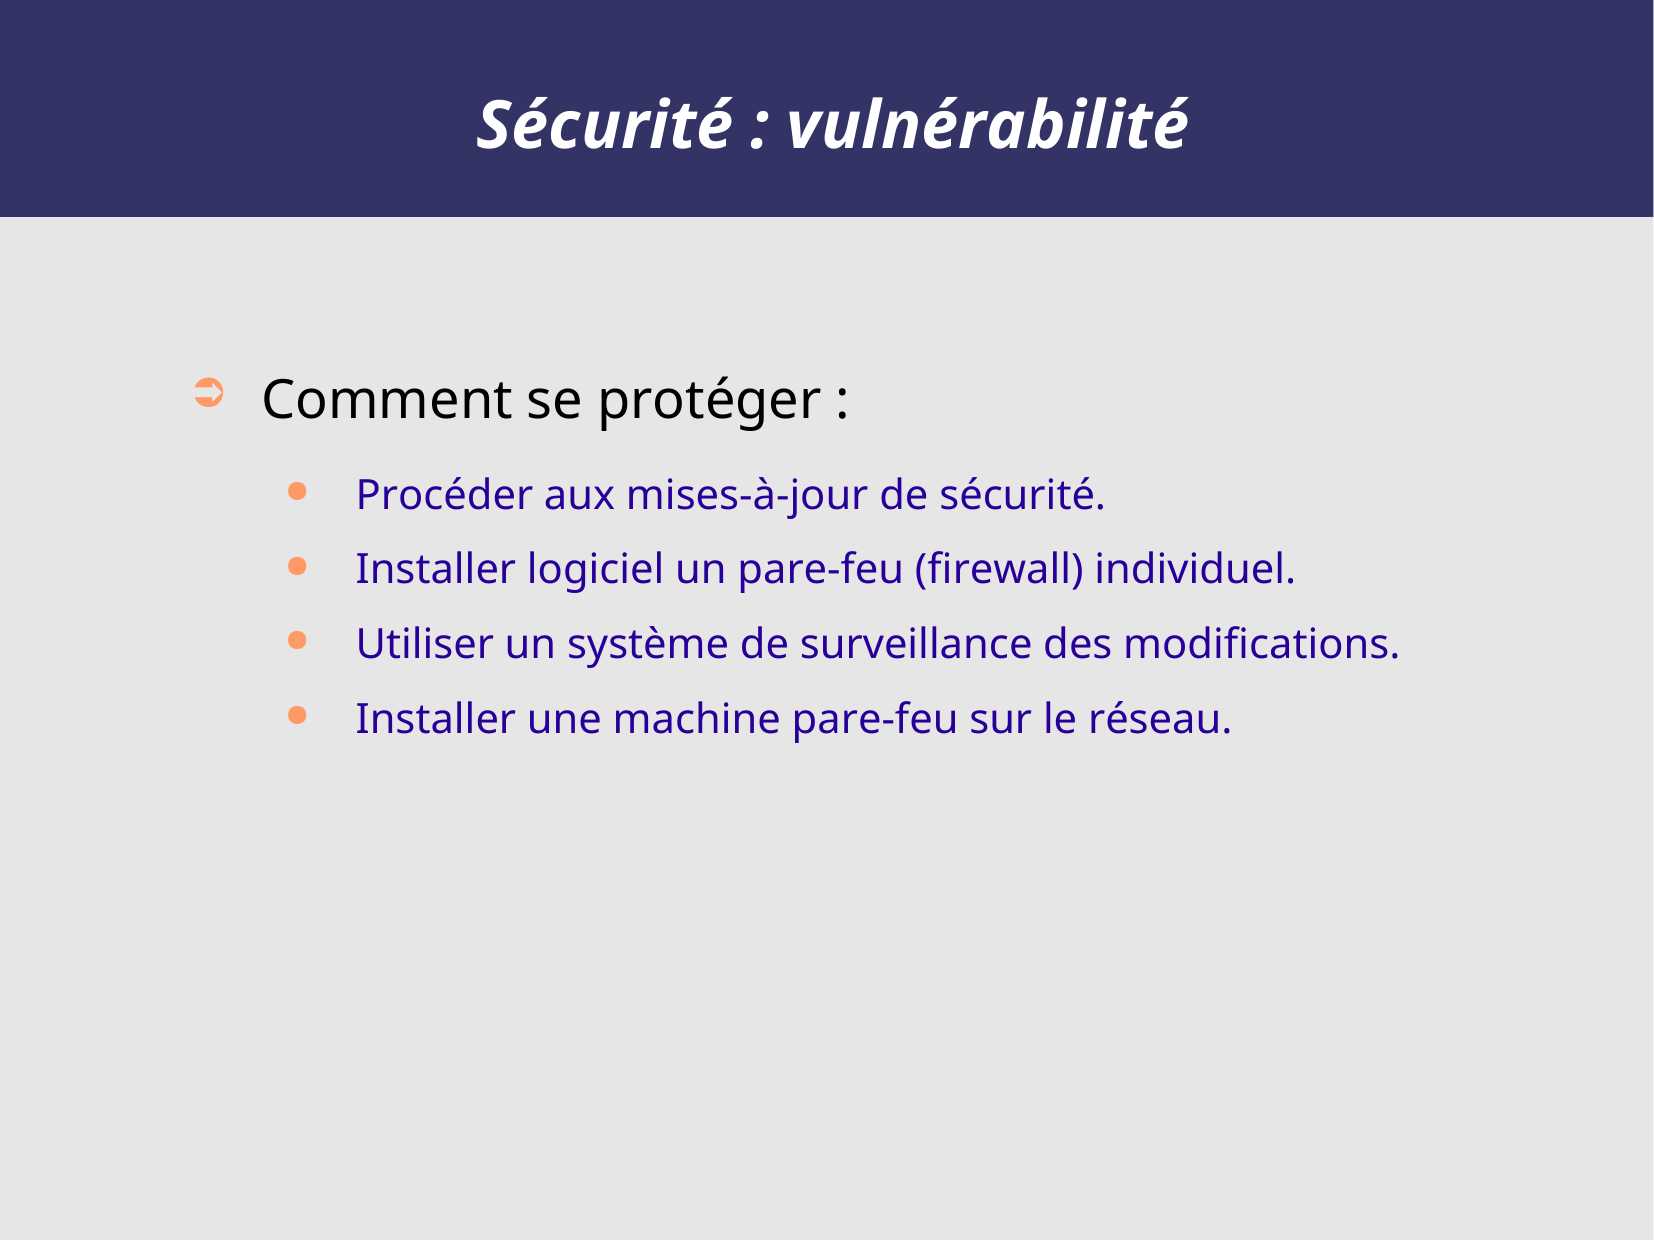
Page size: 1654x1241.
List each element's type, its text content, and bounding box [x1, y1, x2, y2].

list Comment se protéger : Procéder aux mises-à-jour de sécurité. Installer logiciel un pare-feu (firewall) individuel. Utiliser un système de surveillance des modifications. Installer une machine pare-feu sur le réseau. [178, 360, 1570, 971]
title Sécurité : vulnérabilité [121, 19, 1534, 227]
